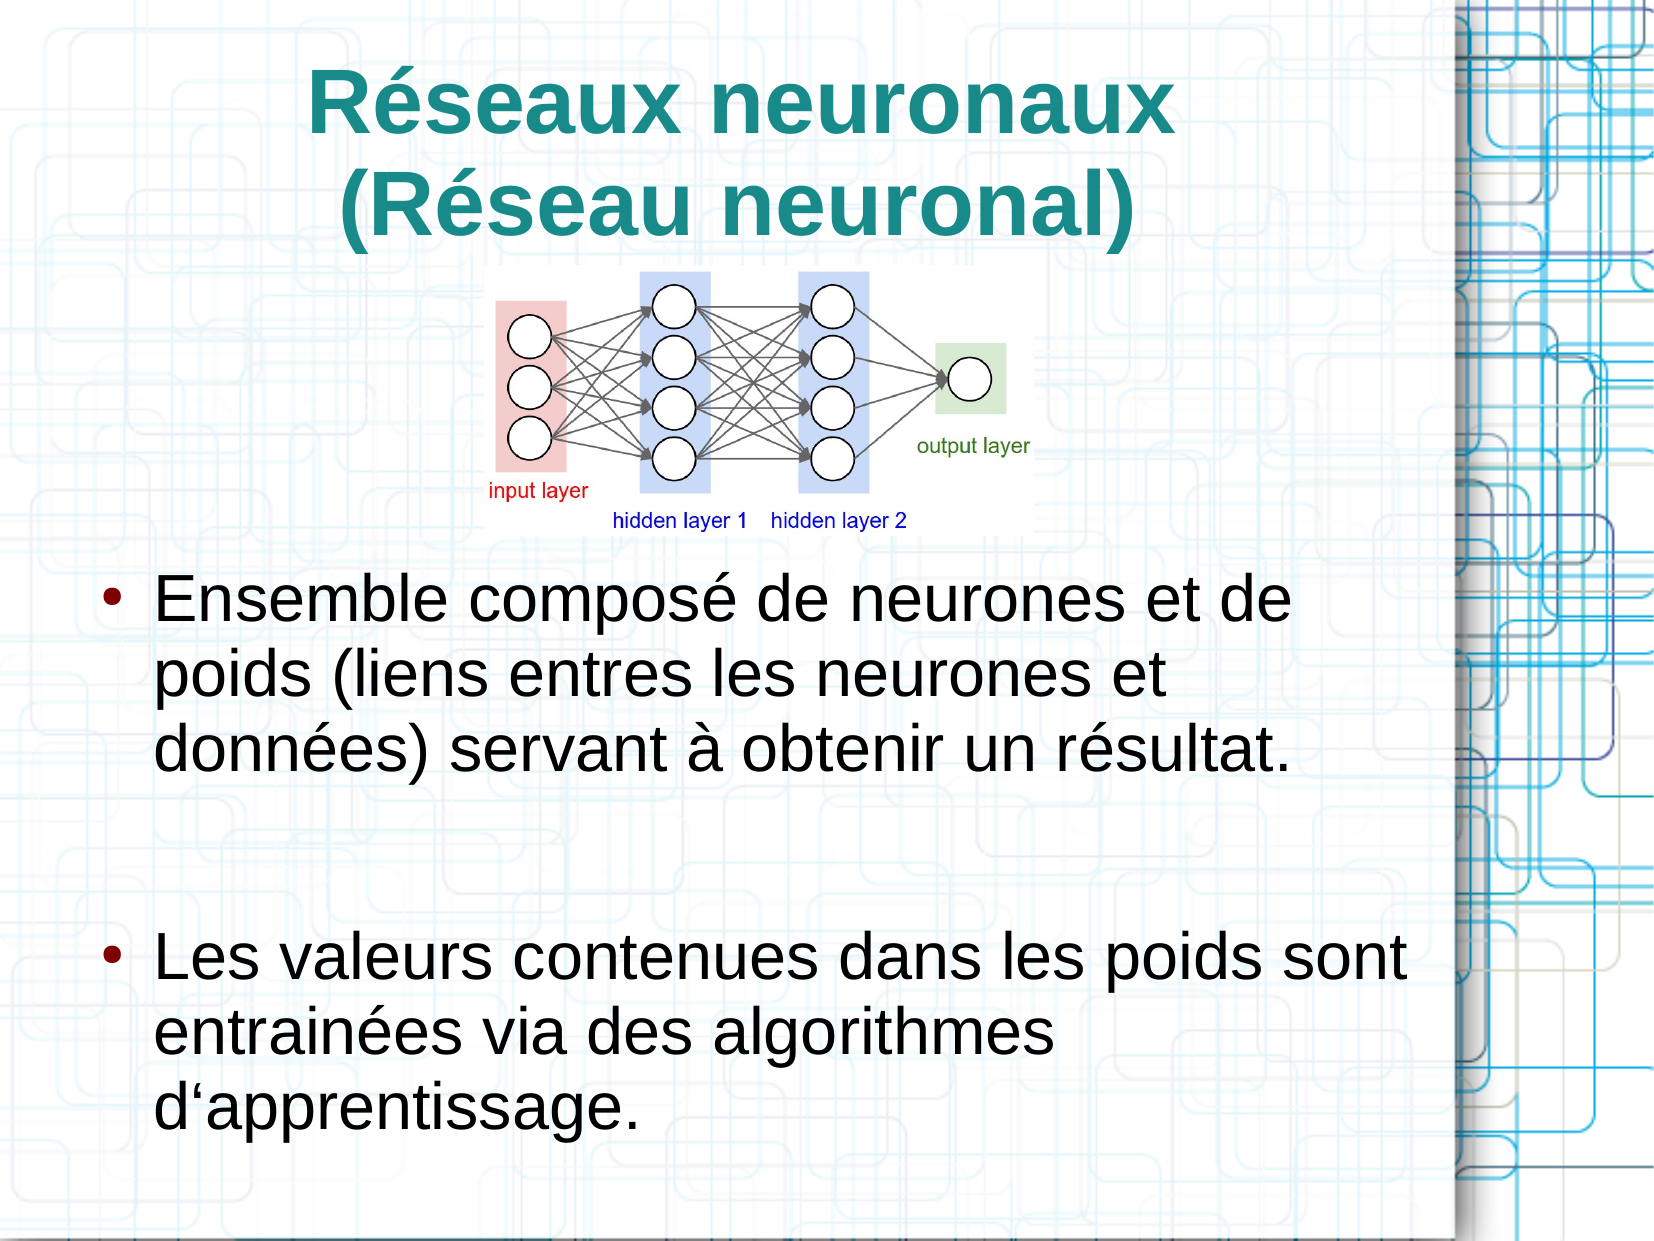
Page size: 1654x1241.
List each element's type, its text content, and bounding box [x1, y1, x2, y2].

list Ensemble composé de neurones et de poids (liens entres les neurones et données) servant à obtenir un résultat. Les valeurs contenues dans les poids sont entrainées via des algorithmes d‘apprentissage. [82, 561, 1418, 1144]
picture [0, 0, 1654, 1241]
title Réseaux neuronaux (Réseau neuronal) [59, 49, 1418, 257]
